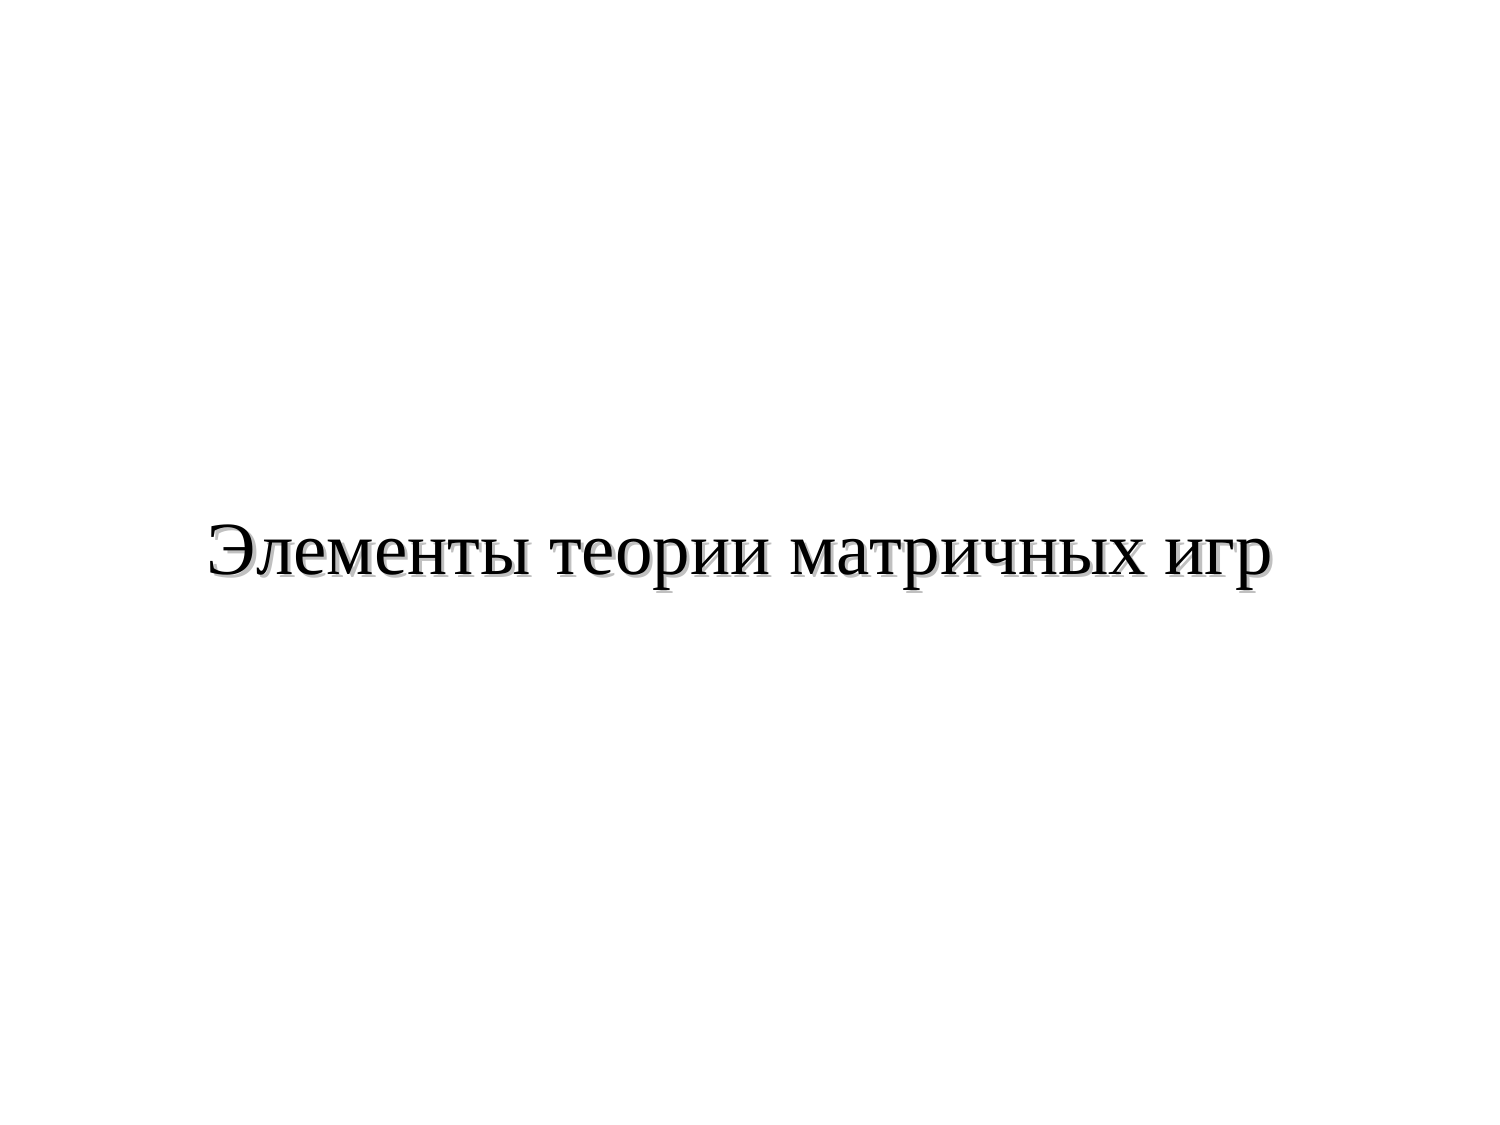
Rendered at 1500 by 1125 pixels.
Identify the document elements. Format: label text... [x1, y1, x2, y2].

text_box Элементы теории матричных игр [191, 491, 1309, 598]
